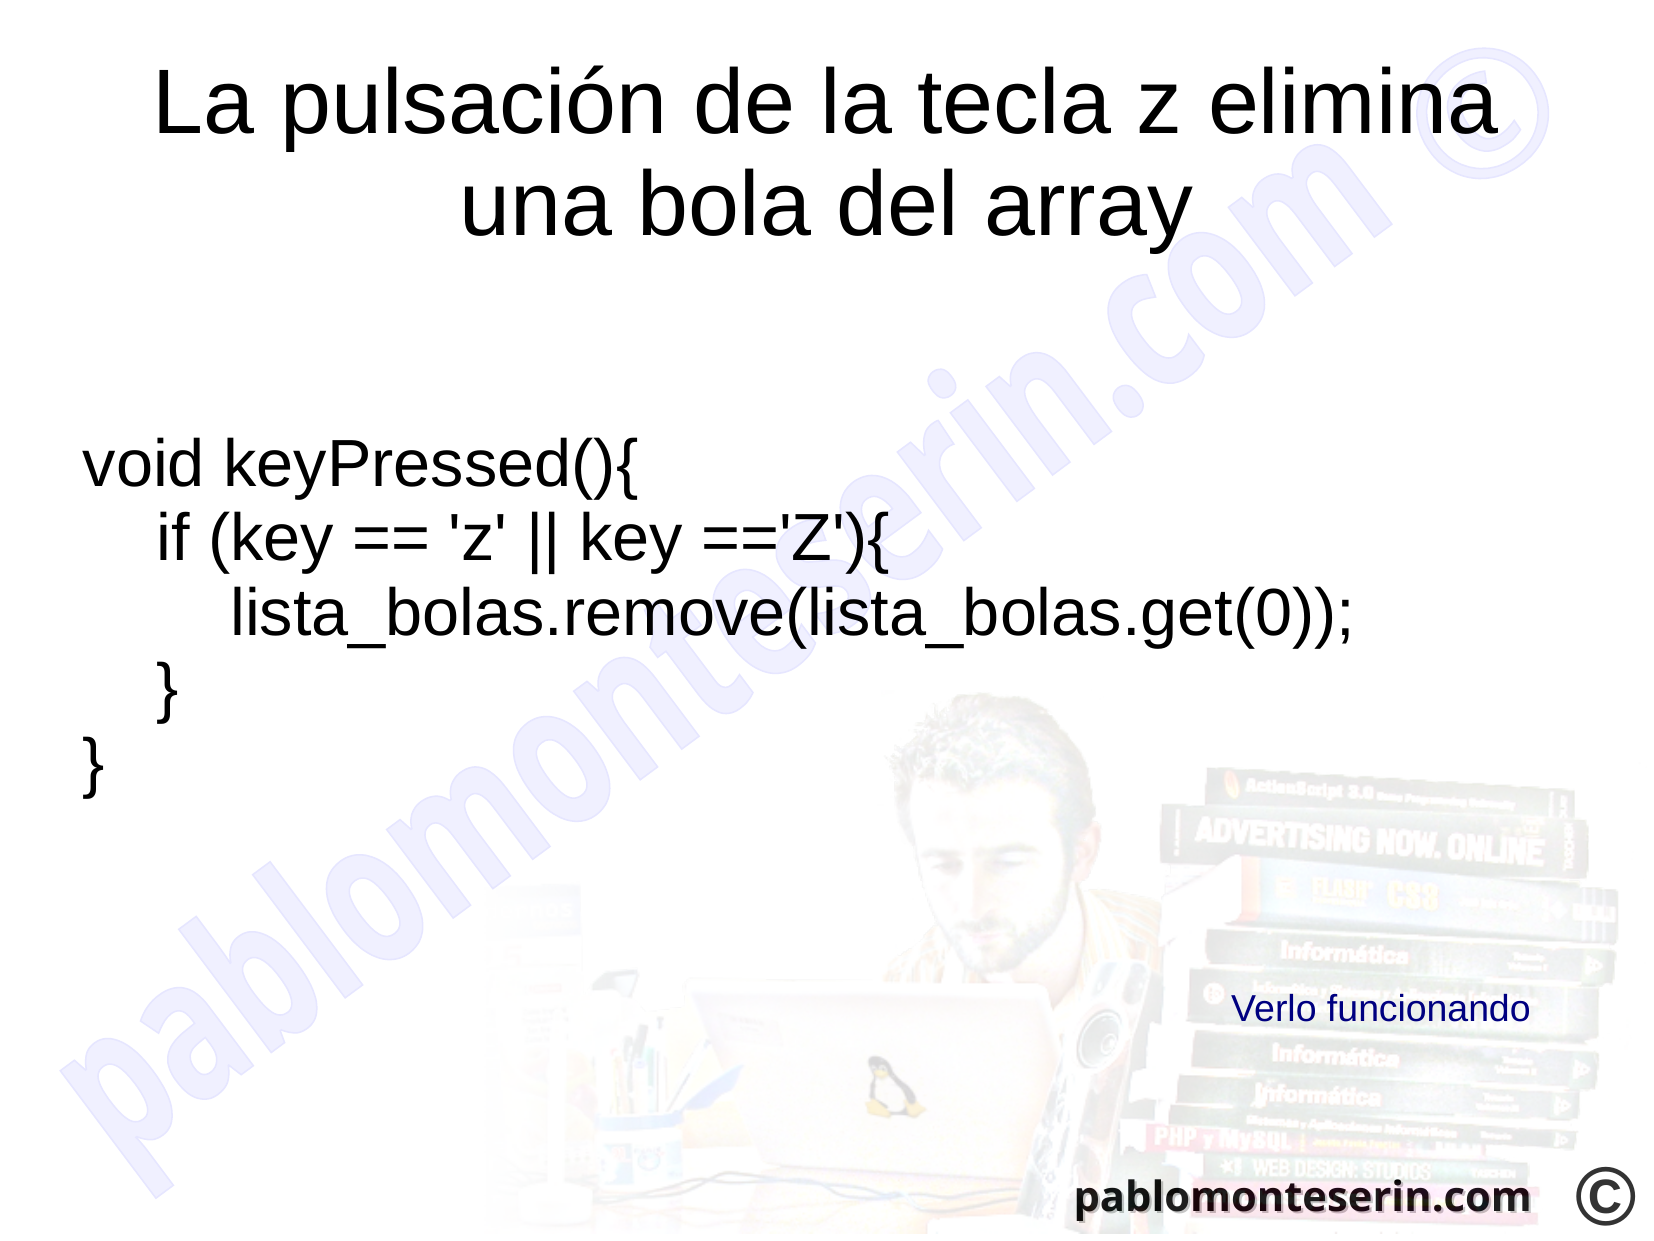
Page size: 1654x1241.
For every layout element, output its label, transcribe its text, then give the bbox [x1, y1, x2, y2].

picture [468, 674, 1654, 1234]
title La pulsación de la tecla z elimina una bola del array [82, 49, 1571, 257]
subtitle void keyPressed(){ if (key == 'z' || key =='Z'){ lista_bolas.remove(lista_bolas.get(0)); } } [82, 290, 1571, 1010]
text_box Verlo funcionando [1216, 980, 1546, 1038]
